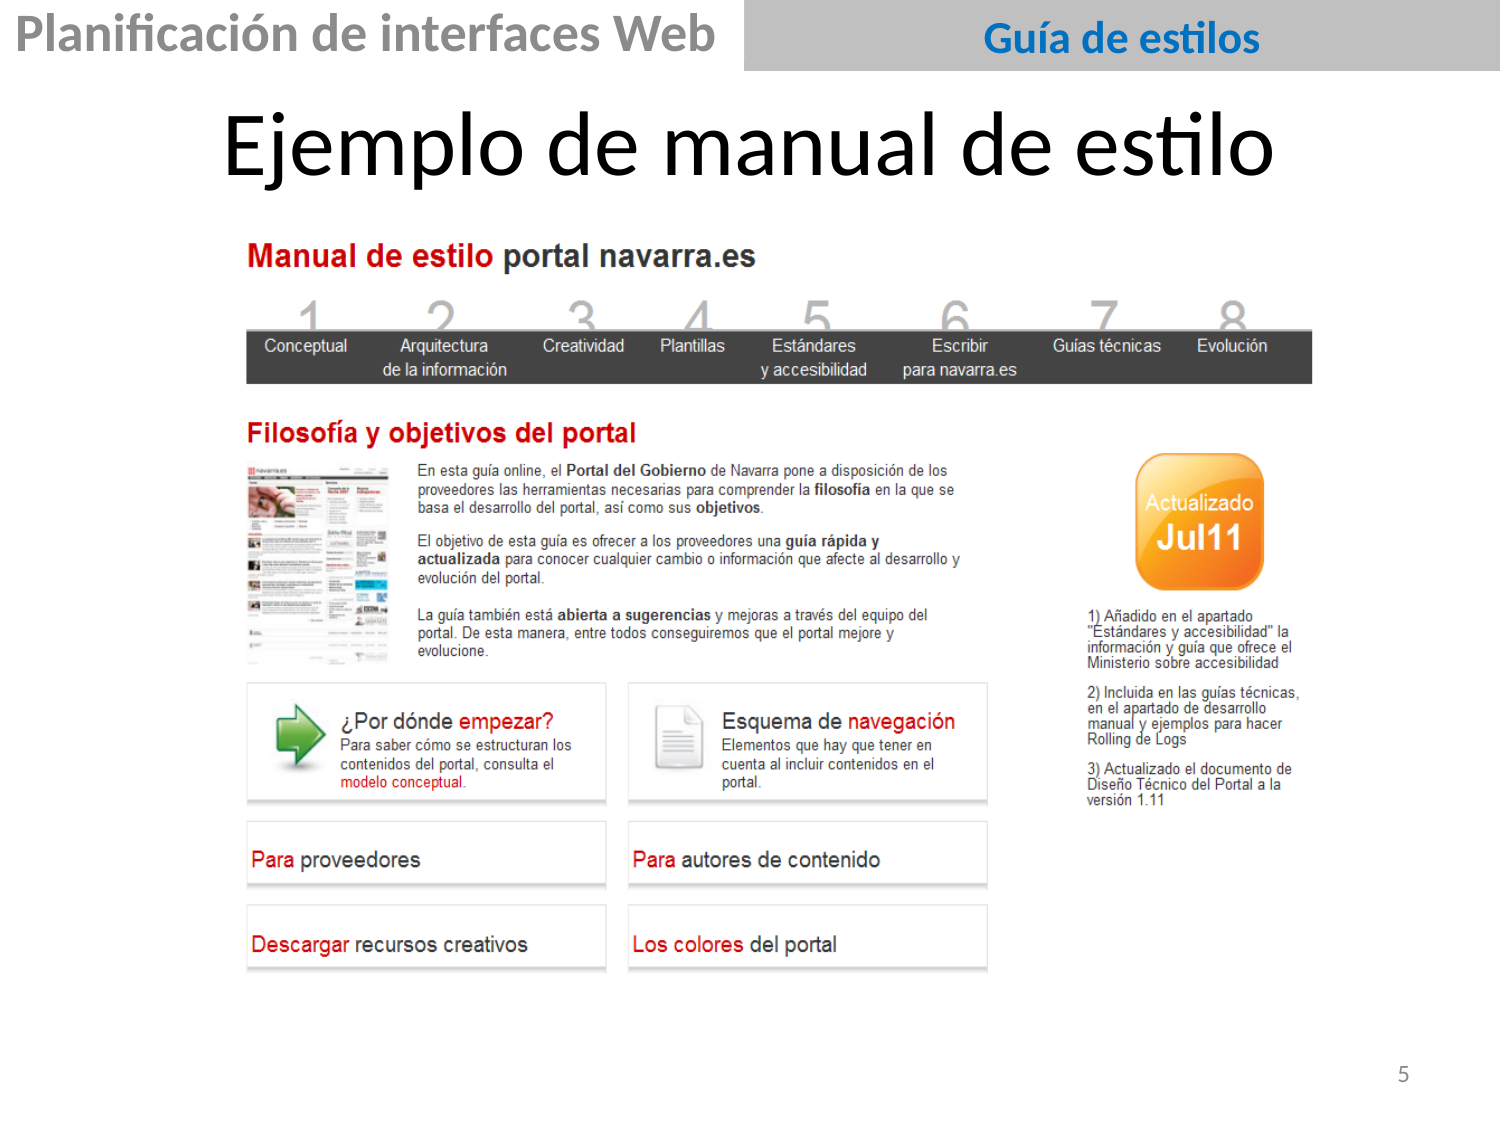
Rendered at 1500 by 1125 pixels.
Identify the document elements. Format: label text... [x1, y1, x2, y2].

slide_number <número> [1074, 1042, 1425, 1103]
title Guía de estilos [744, 0, 1500, 71]
title Ejemplo de manual de estilo [75, 60, 1425, 233]
title Planificación de interfaces Web [0, 0, 745, 60]
picture [242, 217, 1329, 977]
